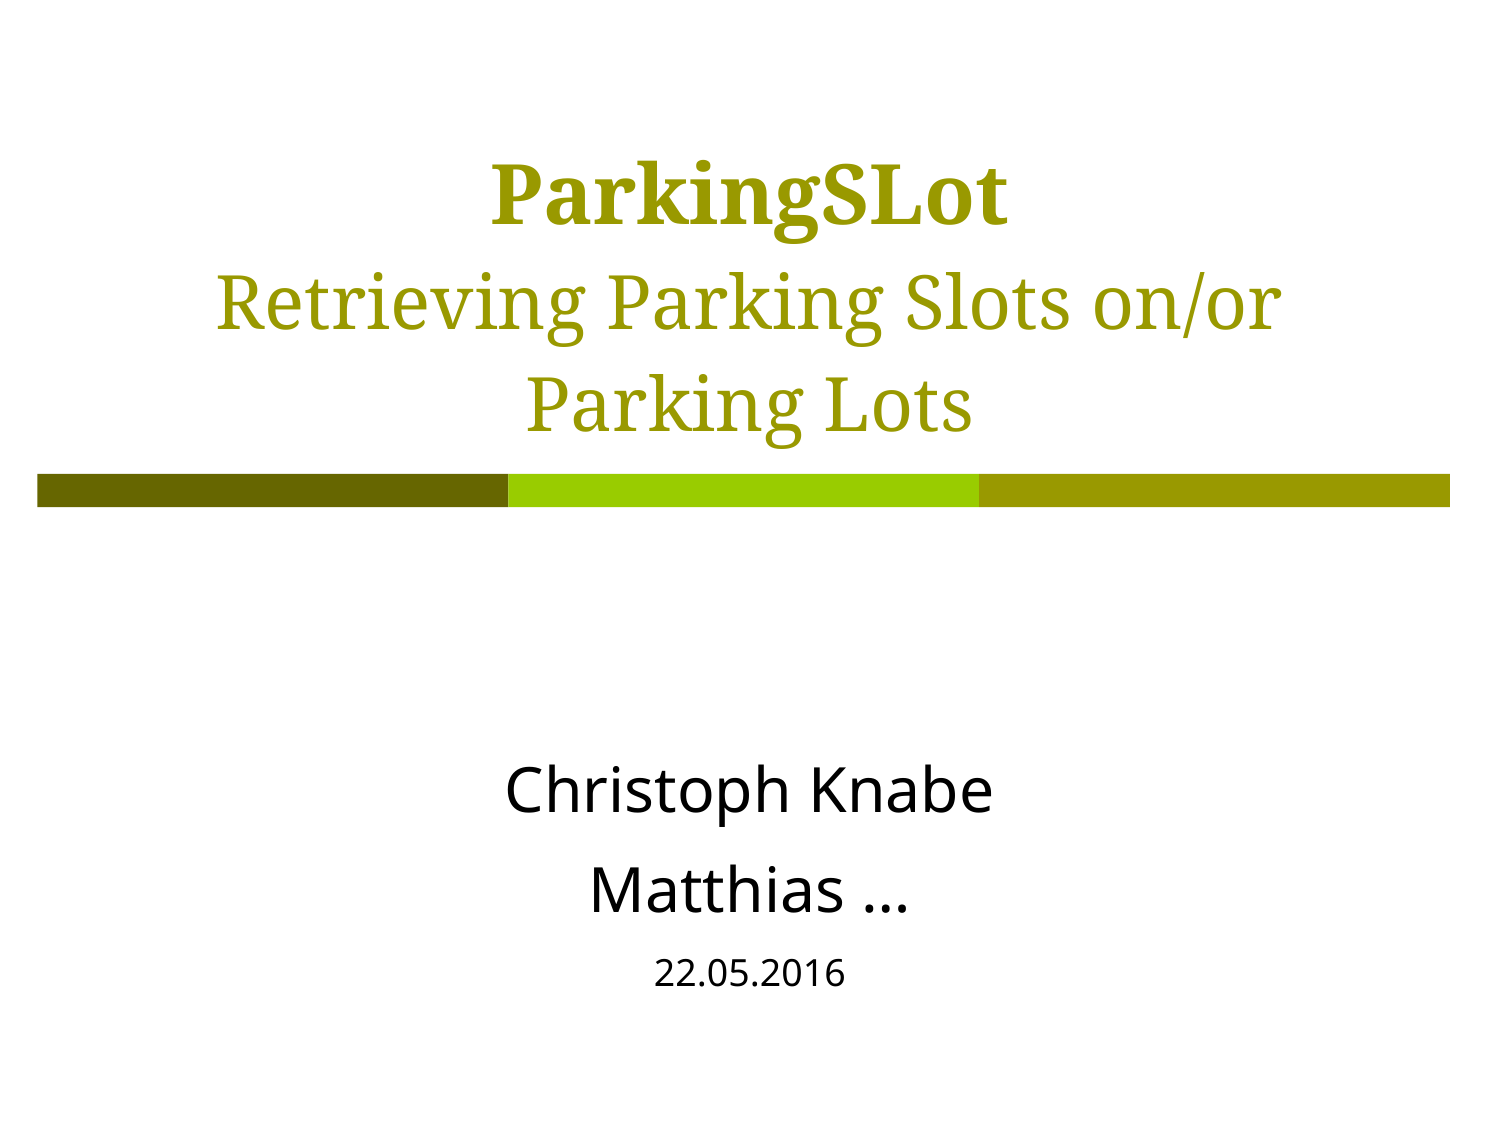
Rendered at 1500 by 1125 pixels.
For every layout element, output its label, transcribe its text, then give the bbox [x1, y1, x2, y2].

title ParkingSLot Retrieving Parking Slots on/or Parking Lots [112, 112, 1388, 462]
subtitle Christoph Knabe Matthias … 22.05.2016 [225, 536, 1276, 1011]
